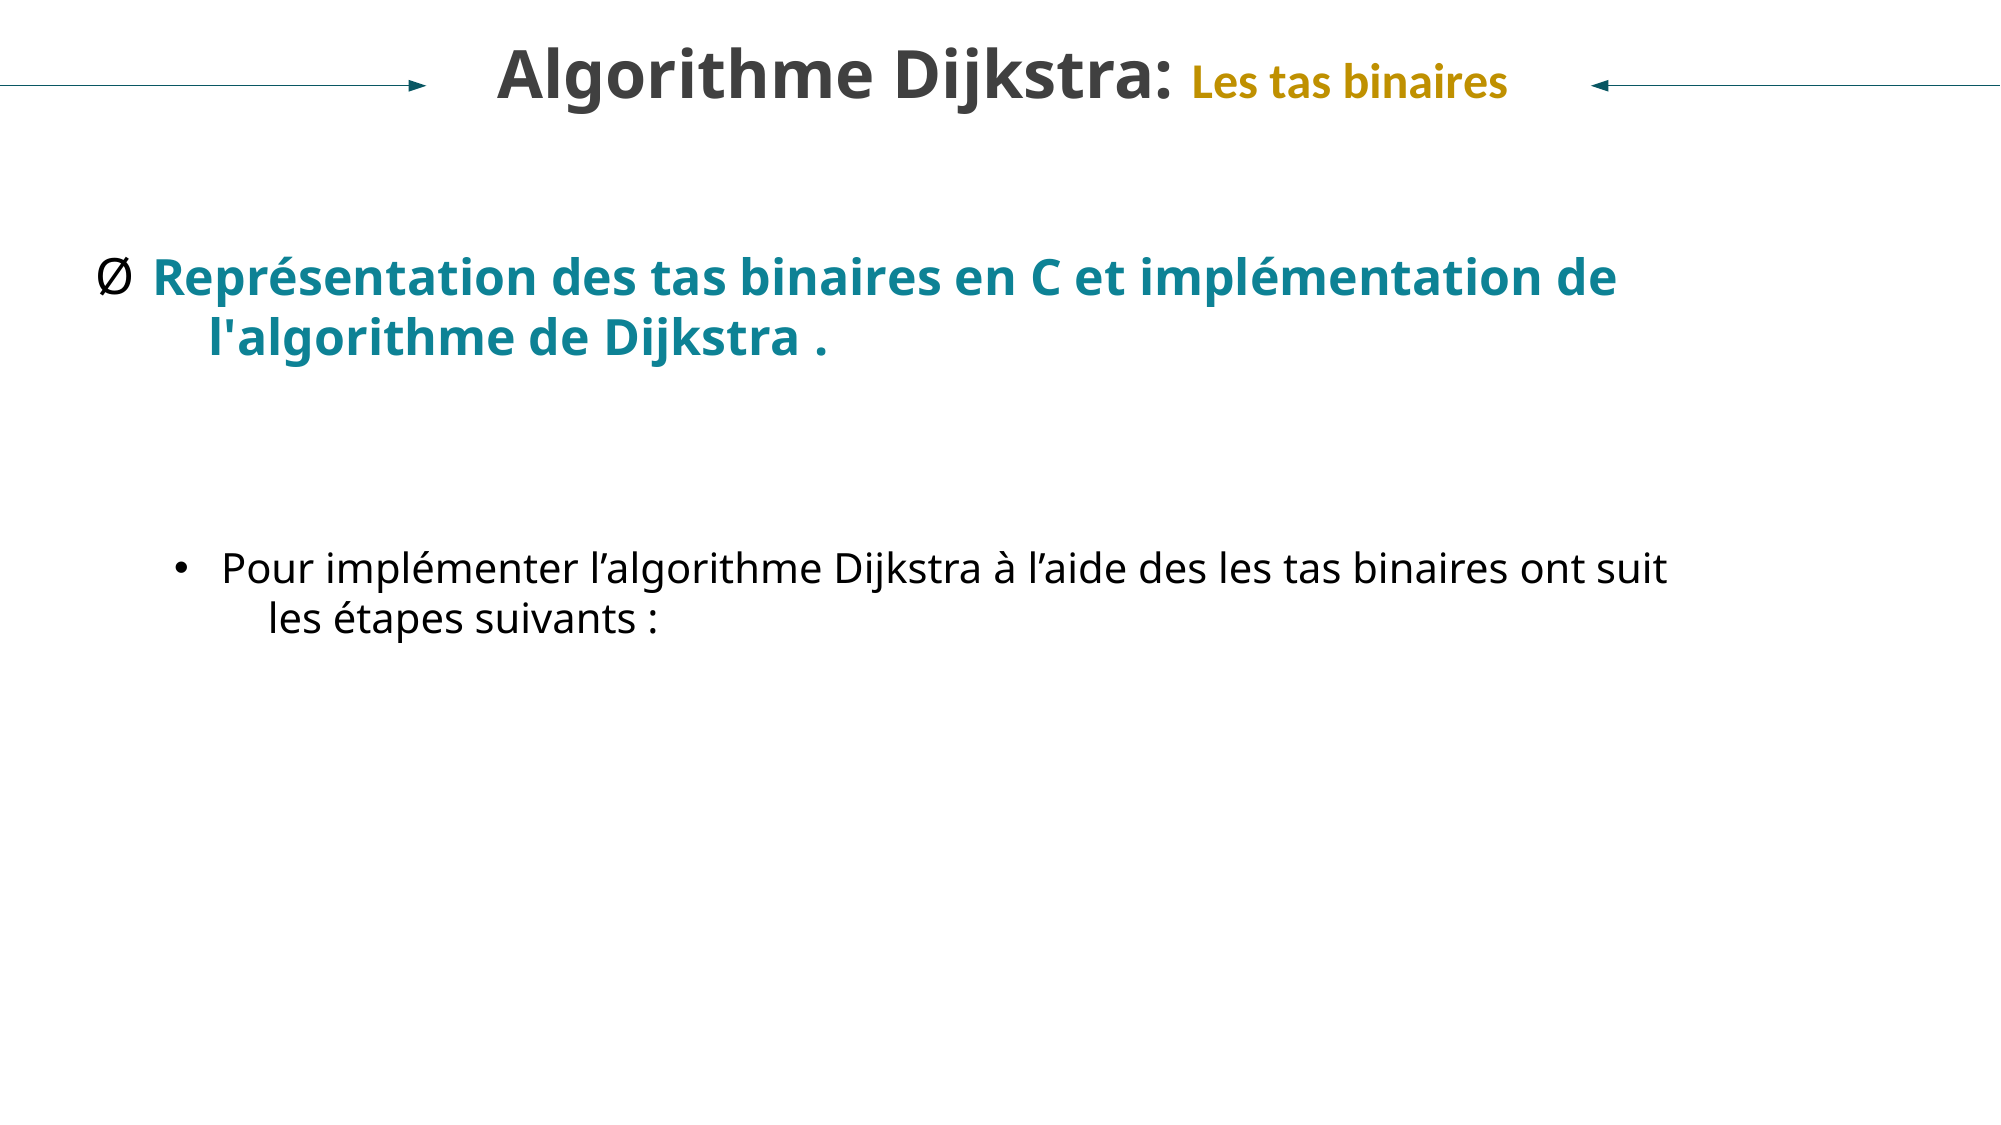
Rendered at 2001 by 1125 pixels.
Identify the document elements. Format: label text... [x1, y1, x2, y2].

text_box Pour implémenter l’algorithme Dijkstra à l’aide des les tas binaires ont suit les étapes suivants : [159, 534, 1739, 651]
text_box Représentation des tas binaires en C et implémentation de l'algorithme de Dijkstra . [80, 238, 1855, 375]
text_box Algorithme Dijkstra: Les tas binaires [267, 41, 1750, 115]
